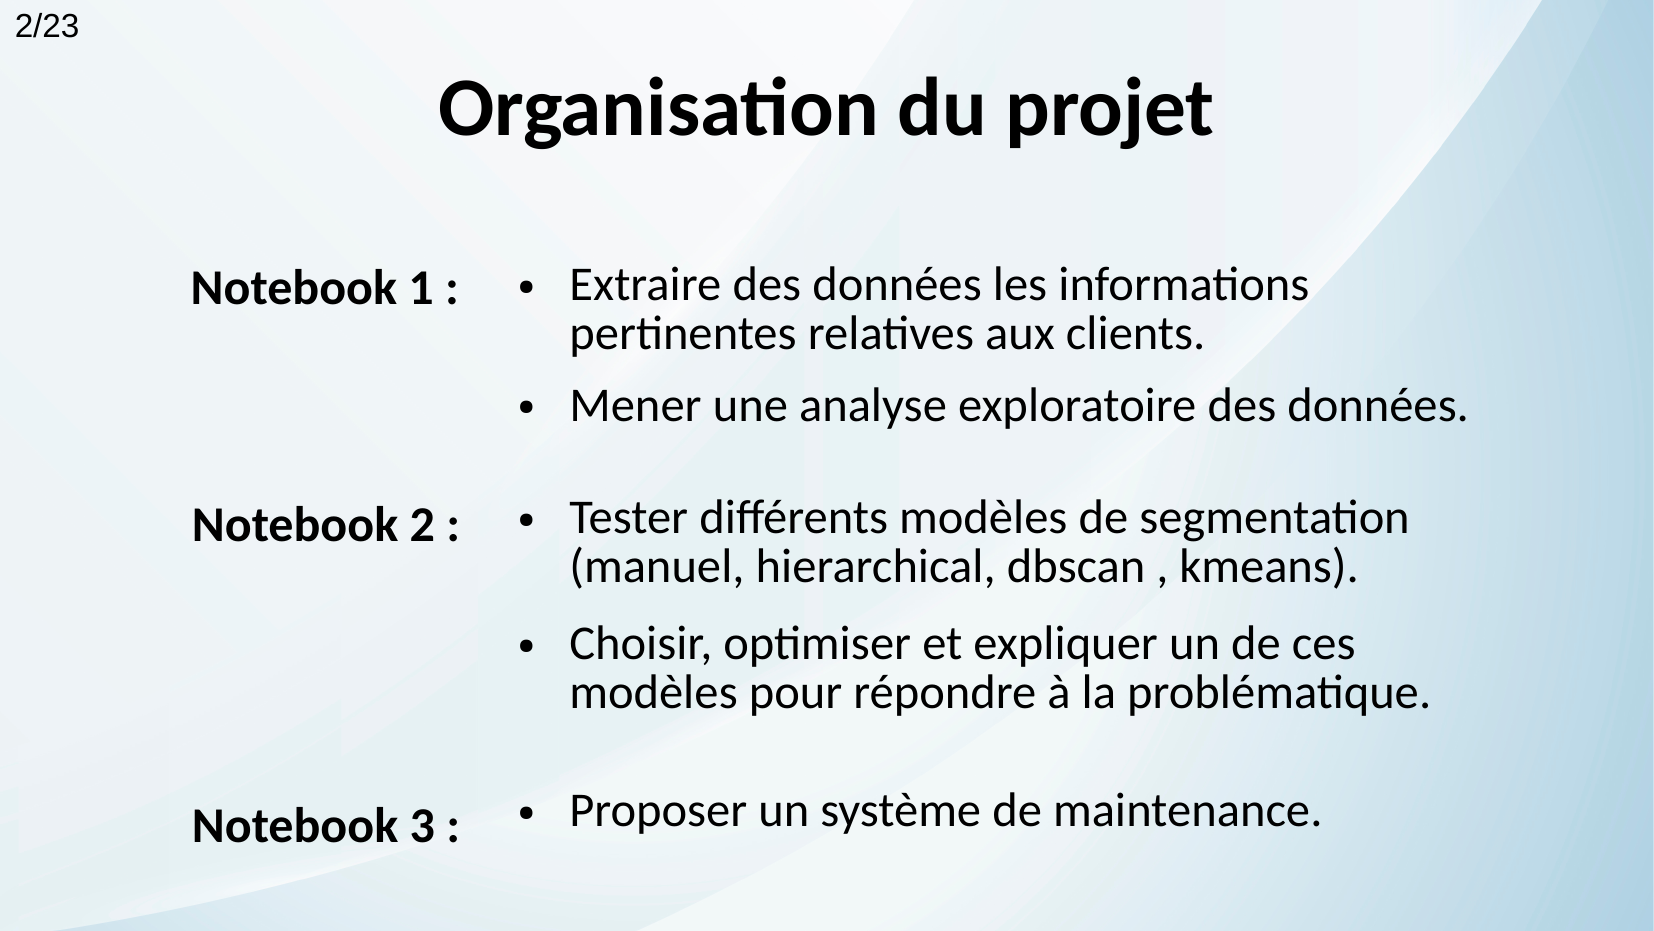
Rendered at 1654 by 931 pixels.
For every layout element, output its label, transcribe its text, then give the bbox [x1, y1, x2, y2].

text_box 2/23 [0, 0, 119, 60]
title Organisation du projet [82, 37, 1571, 193]
text_box Notebook 1 : [175, 259, 501, 325]
list Extraire des données les informations pertinentes relatives aux clients. Mener une analyse exploratoire des données. Tester différents modèles de segmentation (manuel, hierarchical, dbscan , kmeans). Choisir, optimiser et expliquer un de ces modèles pour répondre à la problématique. Proposer un système de maintenance. [500, 192, 1535, 842]
text_box Notebook 3 : [177, 797, 502, 863]
picture [0, 0, 1654, 931]
text_box Notebook 2 : [177, 496, 502, 562]
